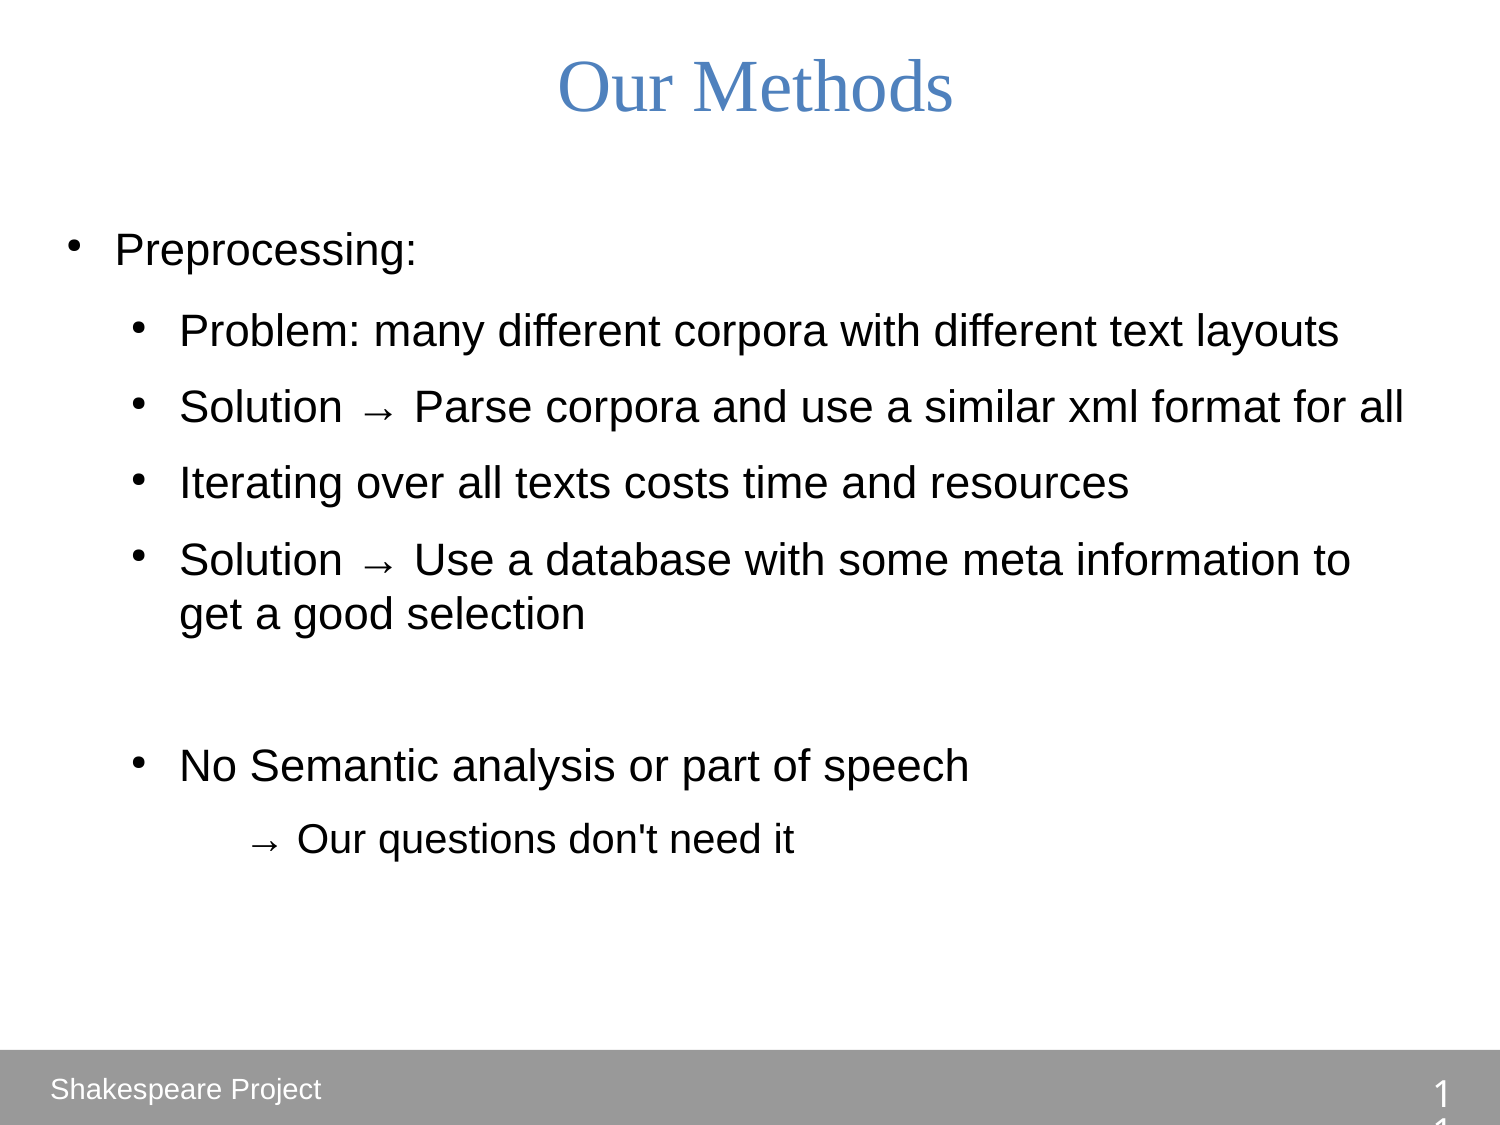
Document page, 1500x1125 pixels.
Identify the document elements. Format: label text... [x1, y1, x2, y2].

slide_number <Nummer> [1417, 1062, 1477, 1111]
list Preprocessing: Problem: many different corpora with different text layouts Solution → Parse corpora and use a similar xml format for all Iterating over all texts costs time and resources Solution → Use a database with some meta information to get a good selection No Semantic analysis or part of speech → Our questions don't need it [35, 212, 1423, 910]
footer Shakespeare Project [35, 1062, 1276, 1111]
title Our Methods [62, 12, 1450, 150]
